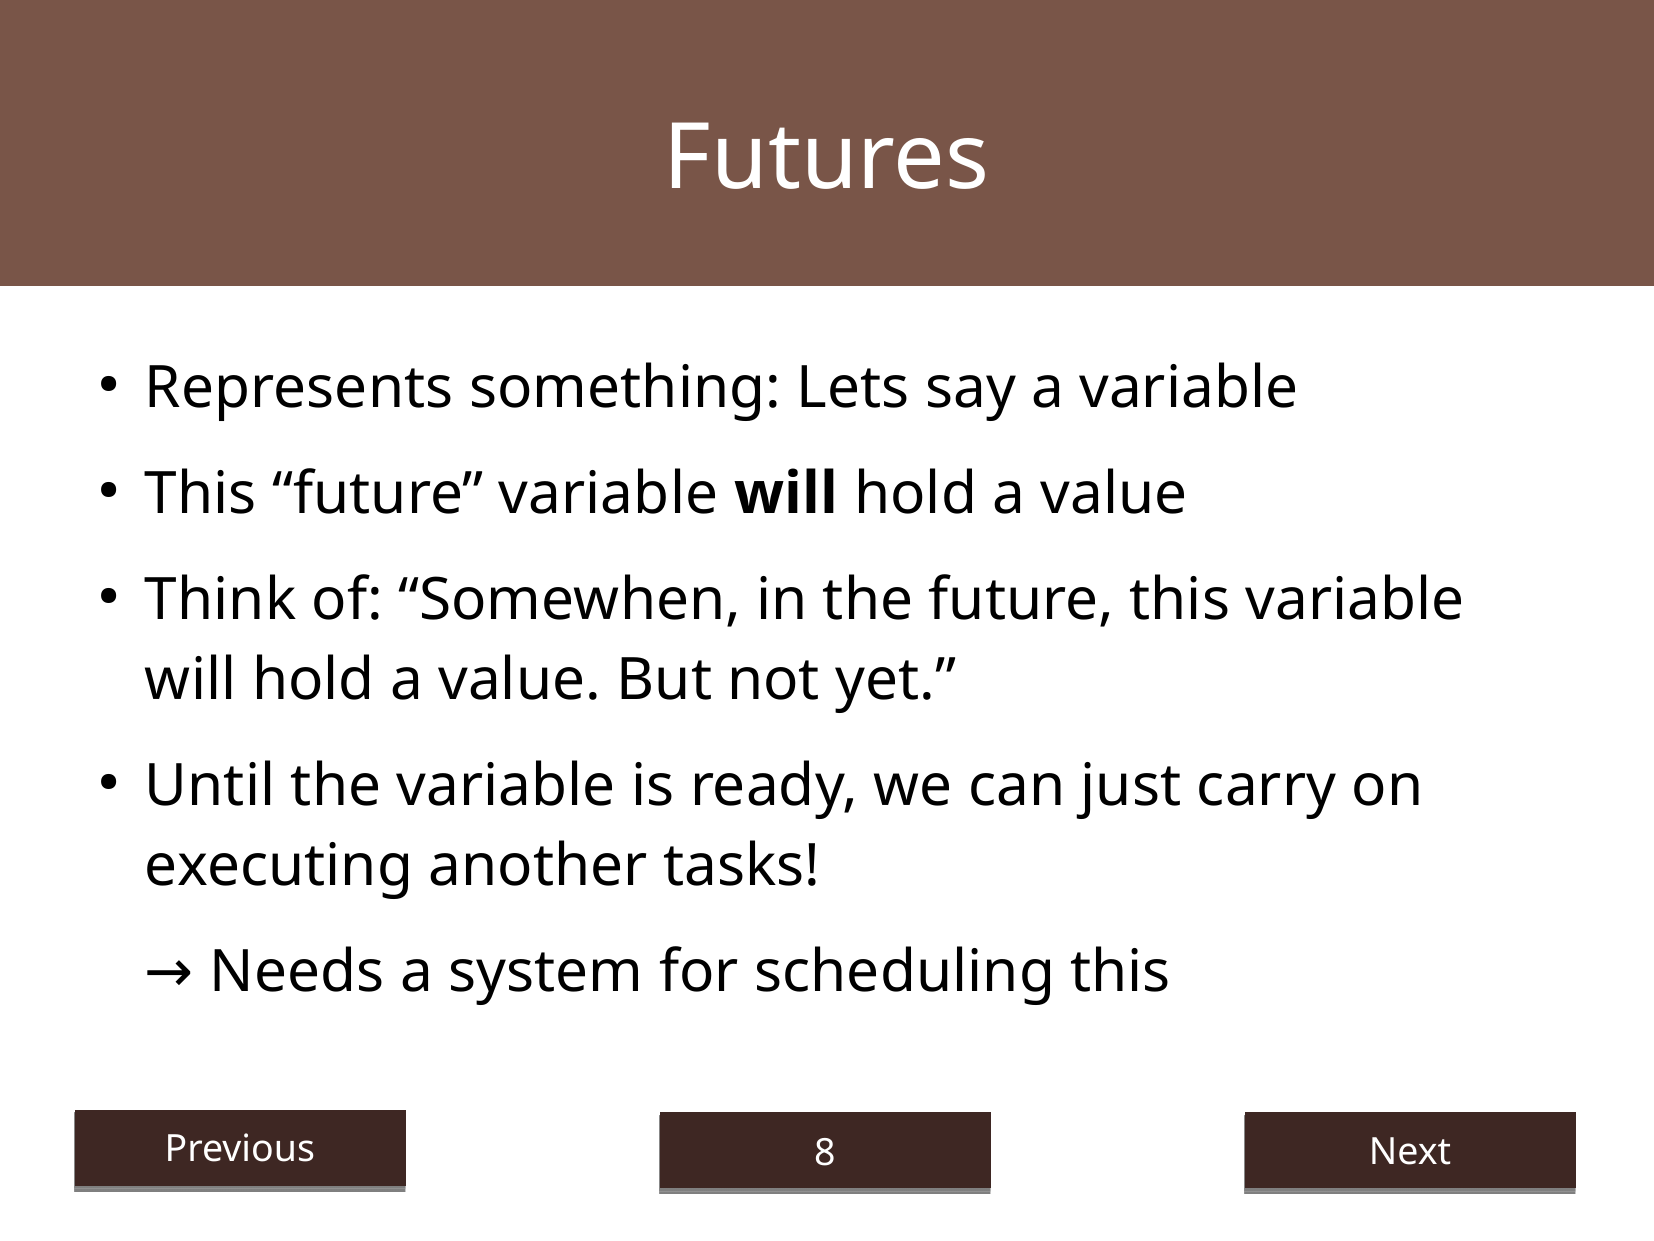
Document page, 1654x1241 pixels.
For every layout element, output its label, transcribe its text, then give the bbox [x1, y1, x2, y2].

text_box Previous [75, 1110, 406, 1186]
list Represents something: Lets say a variable This “future” variable will hold a value Think of: “Somewhen, in the future, this variable will hold a value. But not yet.” Until the variable is ready, we can just carry on executing another tasks! → Needs a system for scheduling this [82, 345, 1571, 1010]
text_box Next [1245, 1112, 1576, 1188]
title Futures [82, 49, 1571, 257]
text_box [660, 1112, 991, 1188]
text_box <number> [690, 1117, 961, 1188]
